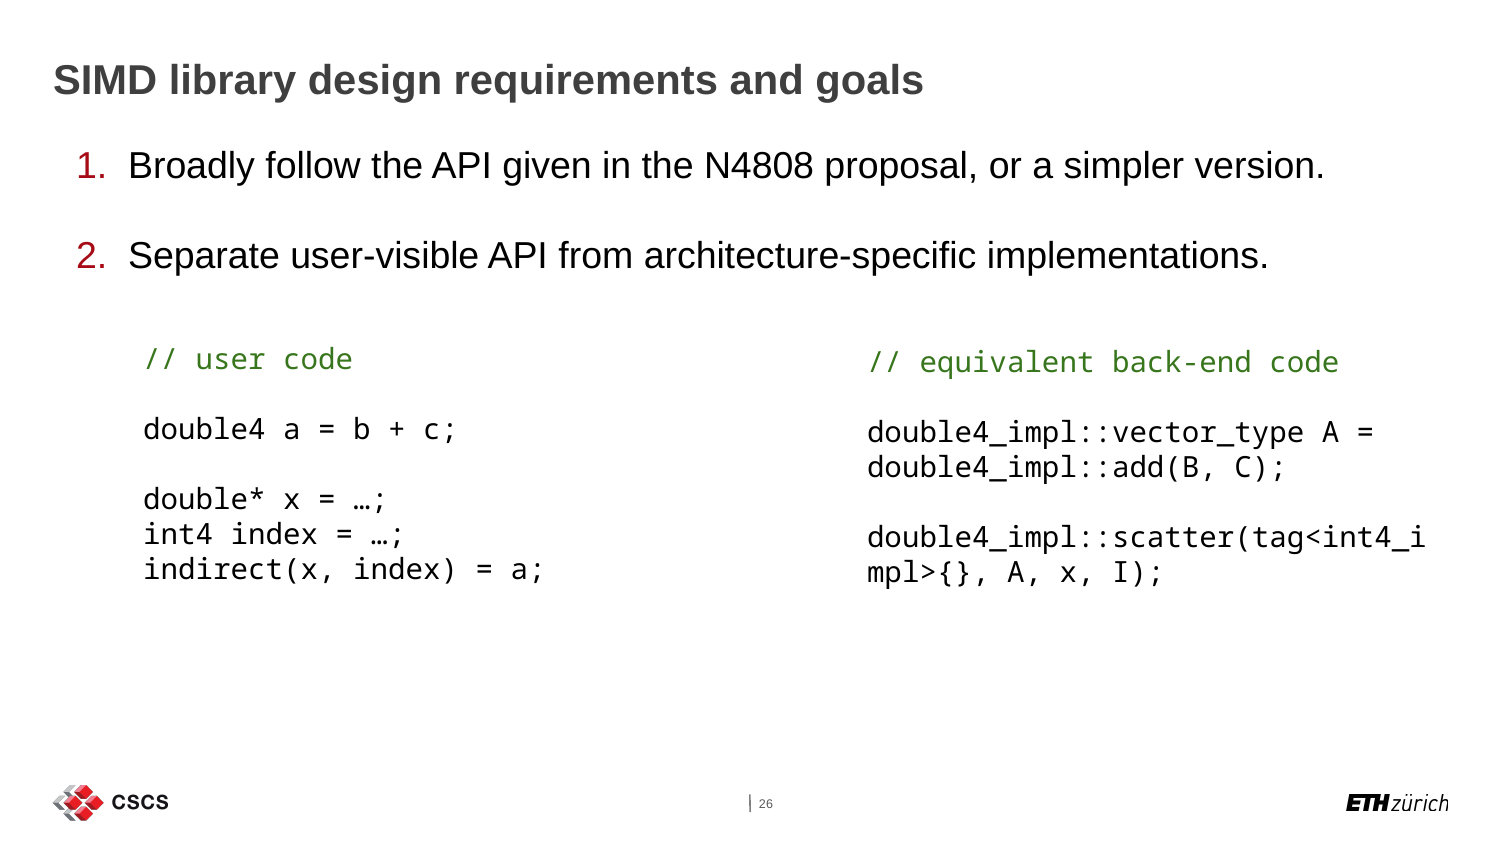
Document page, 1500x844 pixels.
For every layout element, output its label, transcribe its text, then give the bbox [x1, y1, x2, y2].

text_box // equivalent back-end code double4_impl::vector_type A = double4_impl::add(B, C); double4_impl::scatter(tag<int4_impl>{}, A, x, I); [777, 293, 1447, 767]
list Broadly follow the API given in the N4808 proposal, or a simpler version. Separate user-visible API from architecture-specific implementations. [53, 133, 1447, 767]
picture [1346, 794, 1448, 811]
slide_number <number> [750, 794, 798, 813]
picture [43, 775, 177, 830]
text_box // user code double4 a = b + c; double* x = …; int4 index = …; indirect(x, index) = a; [53, 290, 727, 767]
title SIMD library design requirements and goals [53, 5, 1447, 112]
